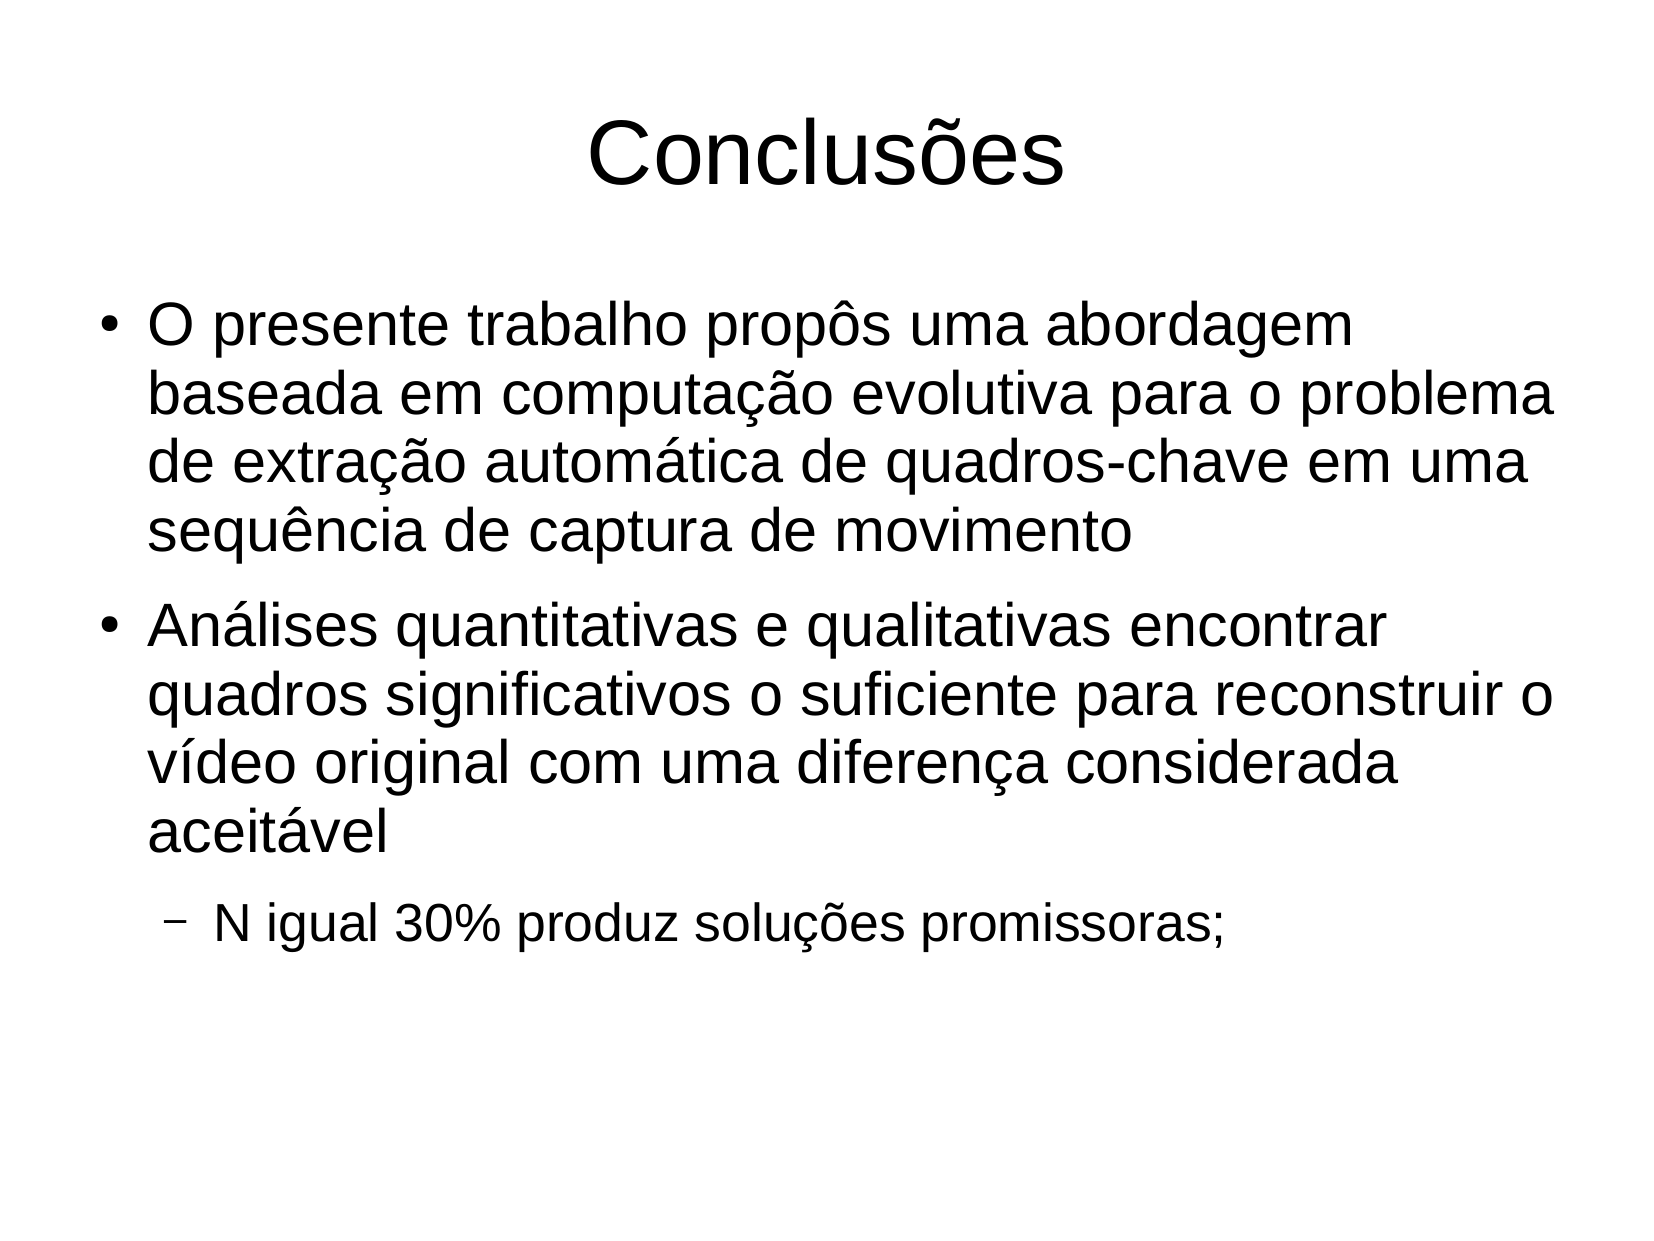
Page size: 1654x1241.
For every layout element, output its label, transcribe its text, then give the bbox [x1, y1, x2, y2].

title Conclusões [82, 49, 1571, 257]
list O presente trabalho propôs uma abordagem baseada em computação evolutiva para o problema de extração automática de quadros-chave em uma sequência de captura de movimento Análises quantitativas e qualitativas encontrar quadros significativos o suficiente para reconstruir o vídeo original com uma diferença considerada aceitável N igual 30% produz soluções promissoras; [82, 290, 1571, 1010]
